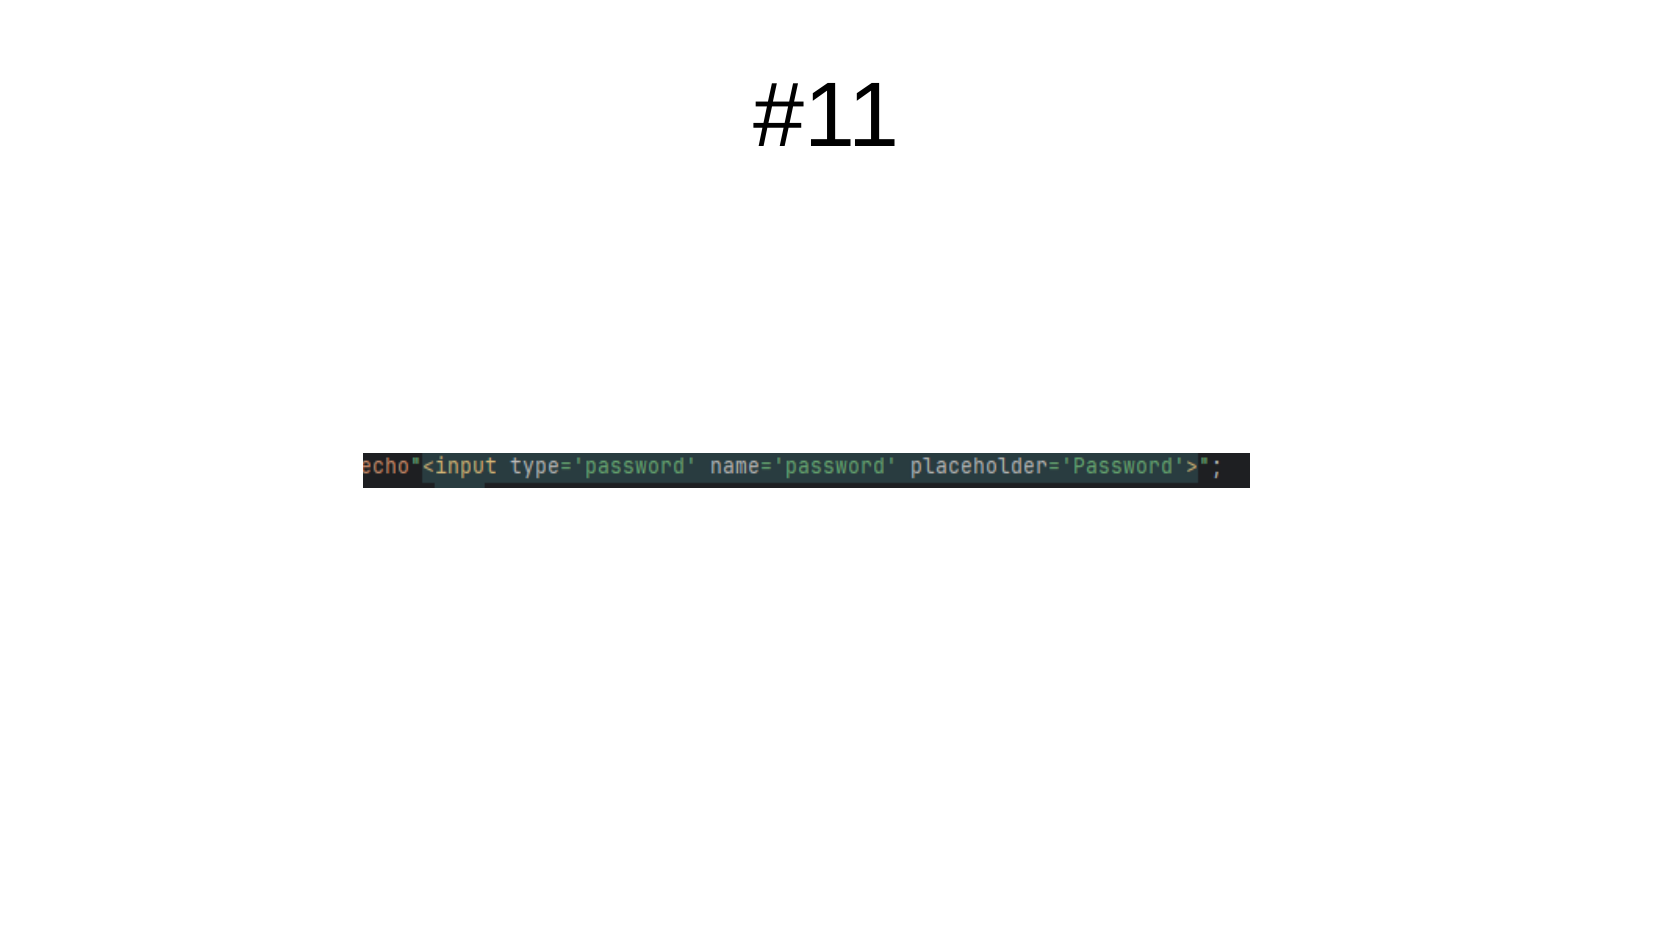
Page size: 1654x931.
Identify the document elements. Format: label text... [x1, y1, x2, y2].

title #11 [82, 37, 1571, 193]
picture [363, 453, 1250, 488]
